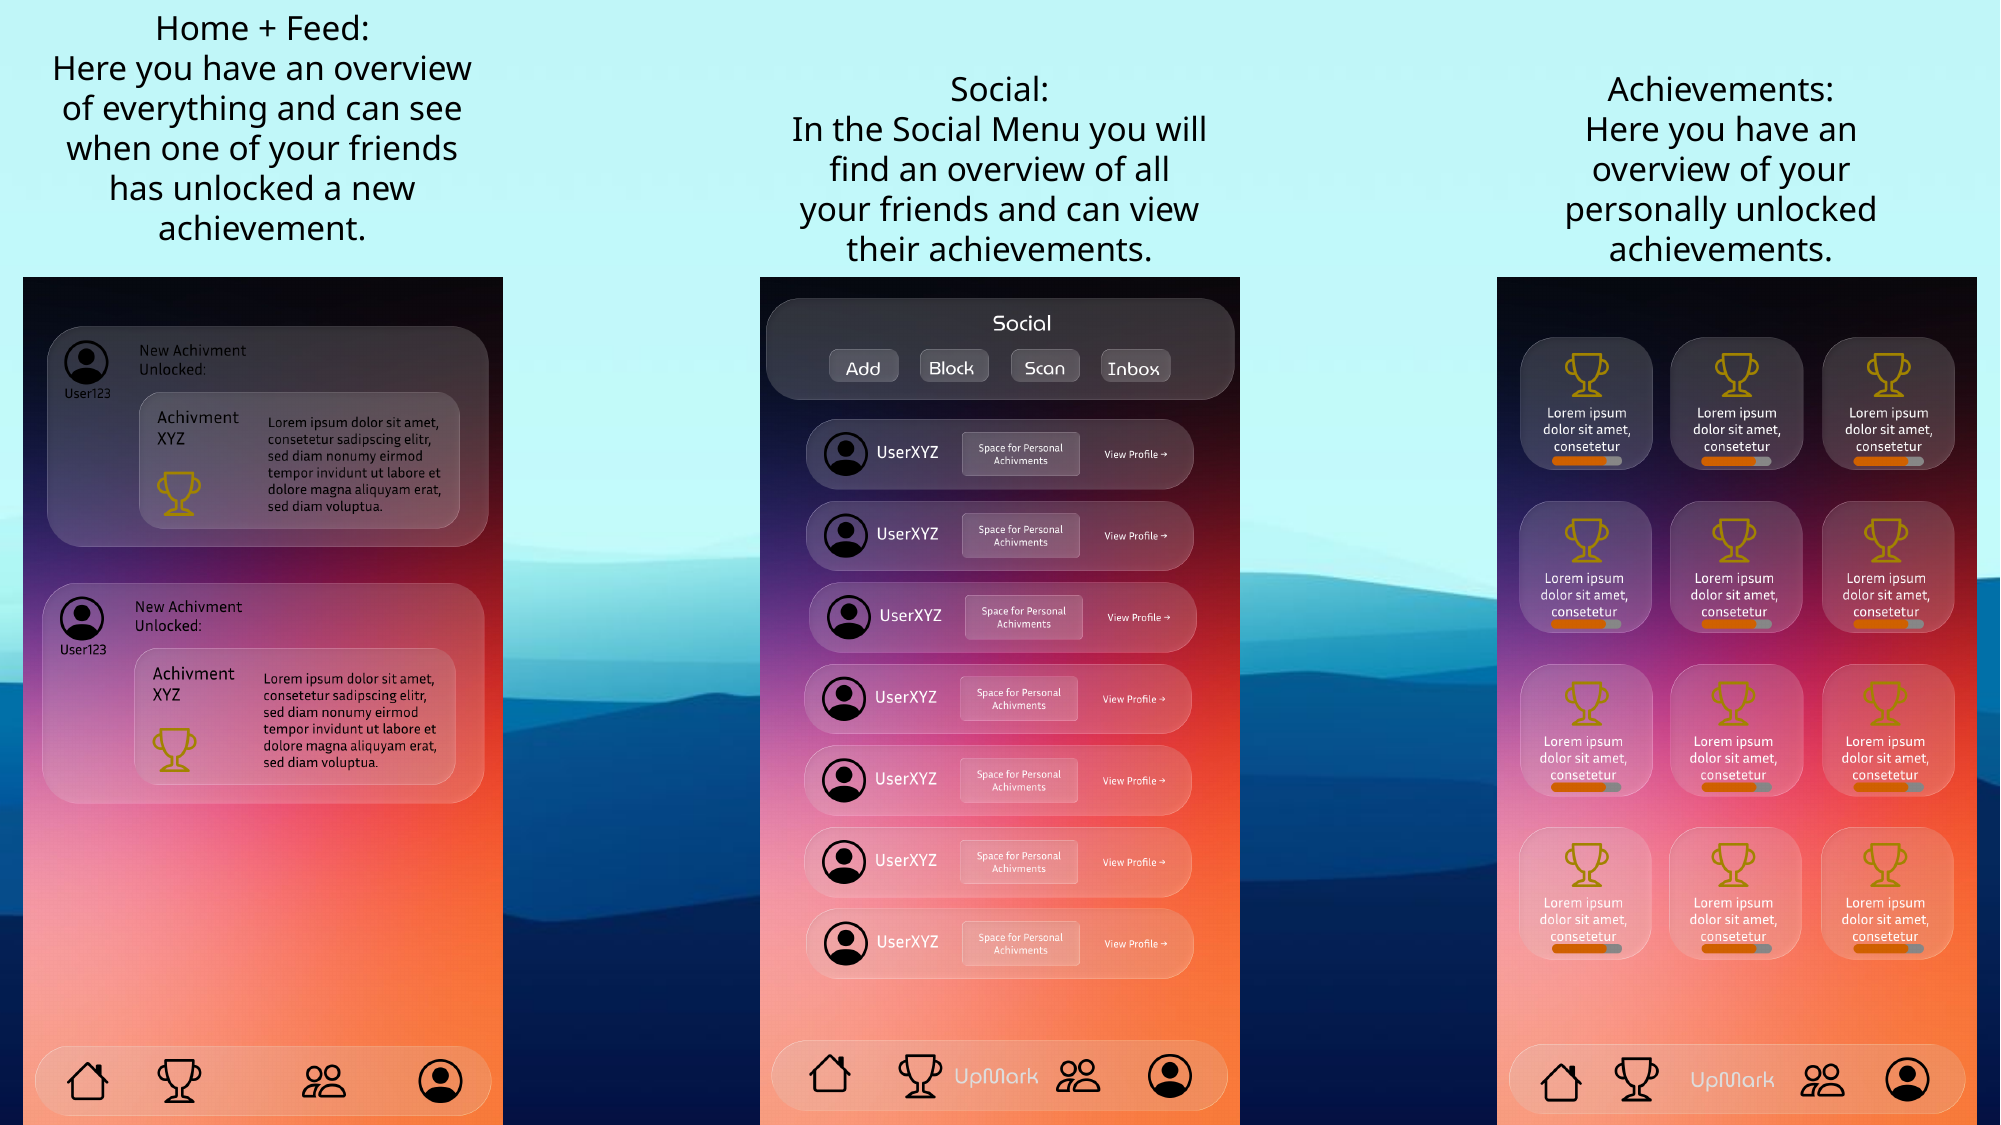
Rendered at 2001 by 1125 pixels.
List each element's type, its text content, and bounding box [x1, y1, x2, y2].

picture [0, 0, 2000, 1125]
text_box Social: In the Social Menu you will find an overview of all your friends and can view their achievements. [776, 60, 1224, 278]
text_box Achievements: Here you have an overview of your personally unlocked achievements. [1497, 60, 1945, 278]
text_box Home + Feed: Here you have an overview of everything and can see when one of your friends has unlocked a new achievement. [23, 0, 503, 298]
